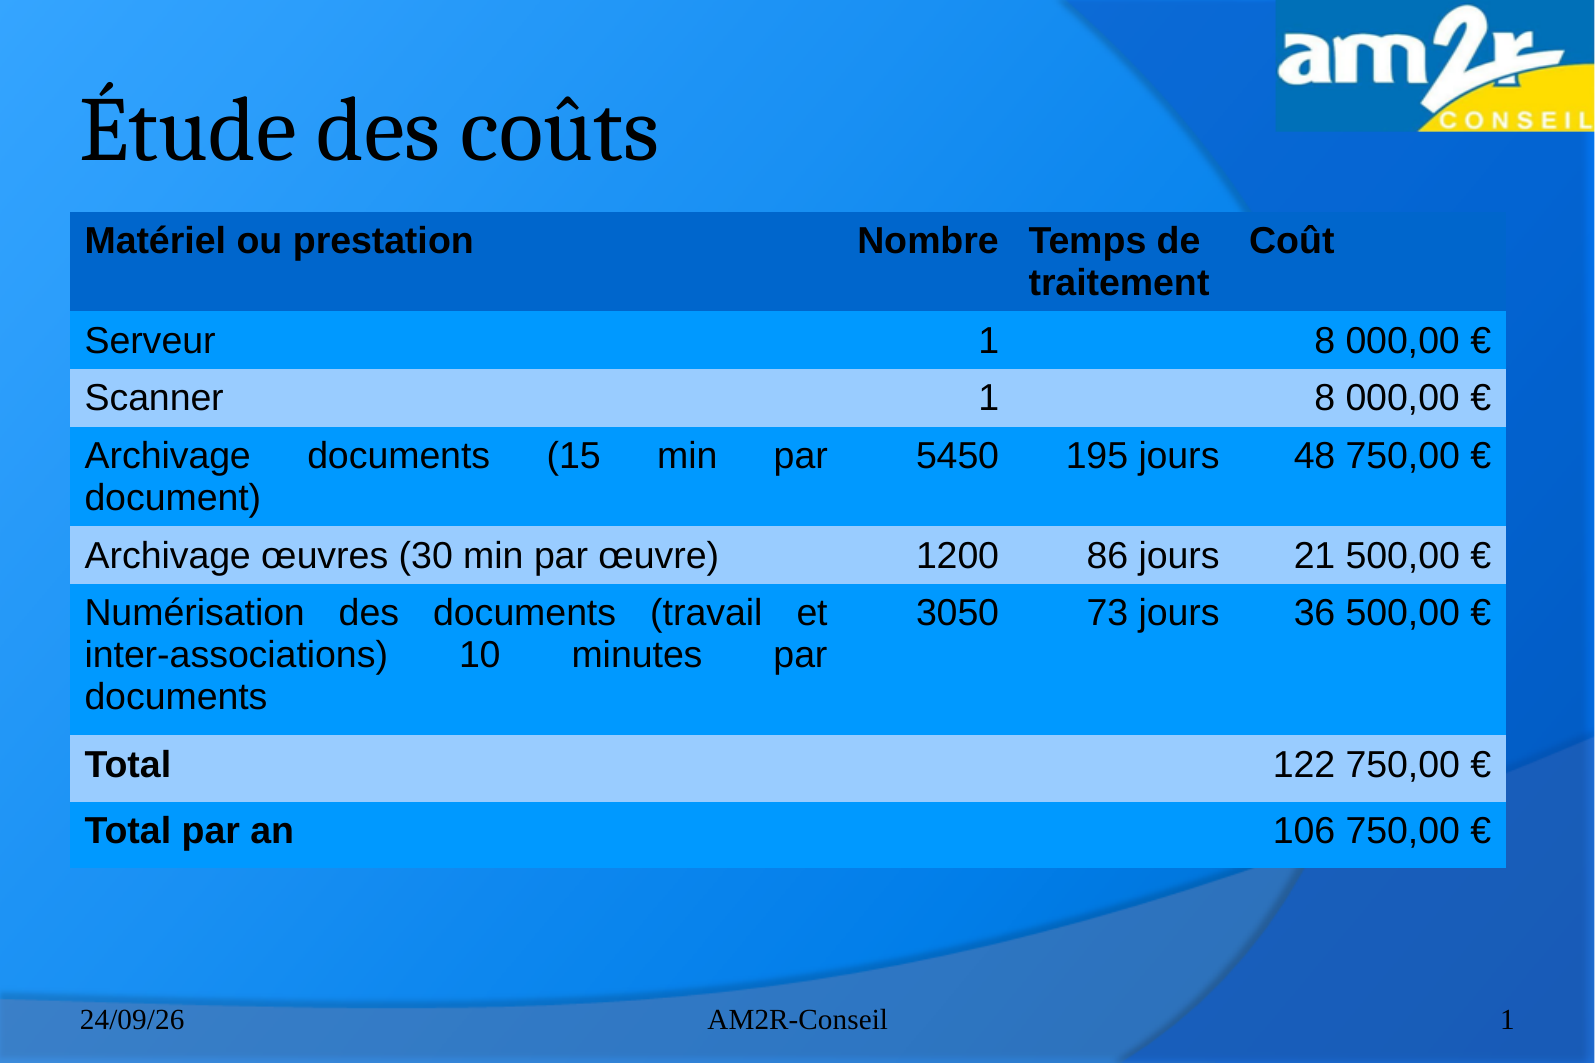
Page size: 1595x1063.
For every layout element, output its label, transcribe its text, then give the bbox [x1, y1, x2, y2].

table_cell Total [70, 735, 842, 802]
table_cell Archivage œuvres (30 min par œuvre) [70, 526, 842, 584]
table_cell [1014, 311, 1234, 369]
table_cell 8 000,00 € [1234, 369, 1506, 427]
table_cell 48 750,00 € [1234, 427, 1506, 526]
table_header Nombre [842, 212, 1014, 311]
table_cell 5450 [842, 427, 1014, 526]
table_cell [1014, 369, 1234, 427]
table_cell Scanner [70, 369, 842, 427]
table_cell 73 jours [1014, 584, 1234, 735]
picture [0, 0, 1595, 1063]
table_cell 1 [842, 311, 1014, 369]
table_cell [842, 735, 1014, 802]
table_cell Total par an [70, 802, 842, 868]
table_cell [1014, 802, 1234, 868]
table_cell 21 500,00 € [1234, 526, 1506, 584]
title Étude des coûts [79, 42, 1241, 212]
table_cell 8 000,00 € [1234, 311, 1506, 369]
table_header Coût [1234, 212, 1506, 311]
table_cell Numérisation des documents (travail et inter-associations) 10 minutes par documents [70, 584, 842, 735]
table_cell 36 500,00 € [1234, 584, 1506, 735]
table_cell Serveur [70, 311, 842, 369]
table_header Temps de traitement [1014, 212, 1234, 311]
table_cell 122 750,00 € [1234, 735, 1506, 802]
table_cell Archivage documents (15 min par document) [70, 427, 842, 526]
table_cell 195 jours [1014, 427, 1234, 526]
table_cell 1200 [842, 526, 1014, 584]
table_cell [1014, 735, 1234, 802]
table_cell 86 jours [1014, 526, 1234, 584]
table_cell 1 [842, 369, 1014, 427]
table_cell 106 750,00 € [1234, 802, 1506, 868]
table_cell 3050 [842, 584, 1014, 735]
table_header Matériel ou prestation [70, 212, 842, 311]
table_cell [842, 802, 1014, 868]
